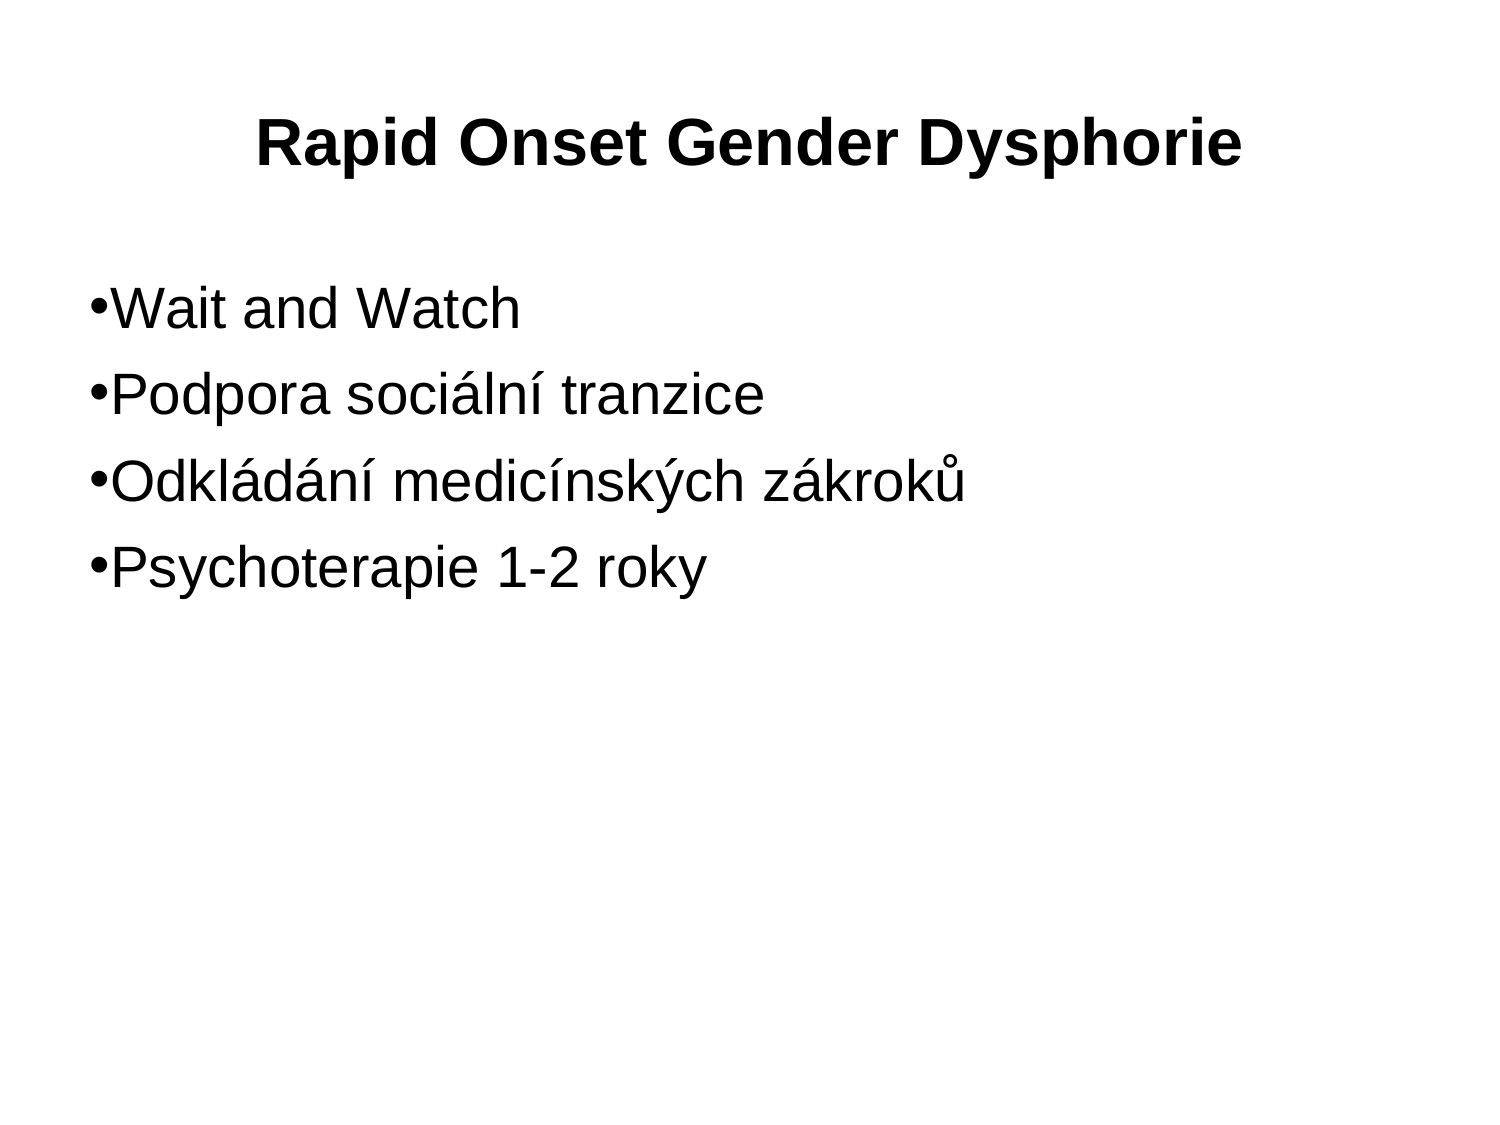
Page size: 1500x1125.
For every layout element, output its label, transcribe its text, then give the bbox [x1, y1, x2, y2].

list Wait and Watch Podpora sociální tranzice Odkládání medicínských zákroků Psychoterapie 1-2 roky [75, 262, 1426, 1005]
title Rapid Onset Gender Dysphorie [75, 45, 1426, 233]
